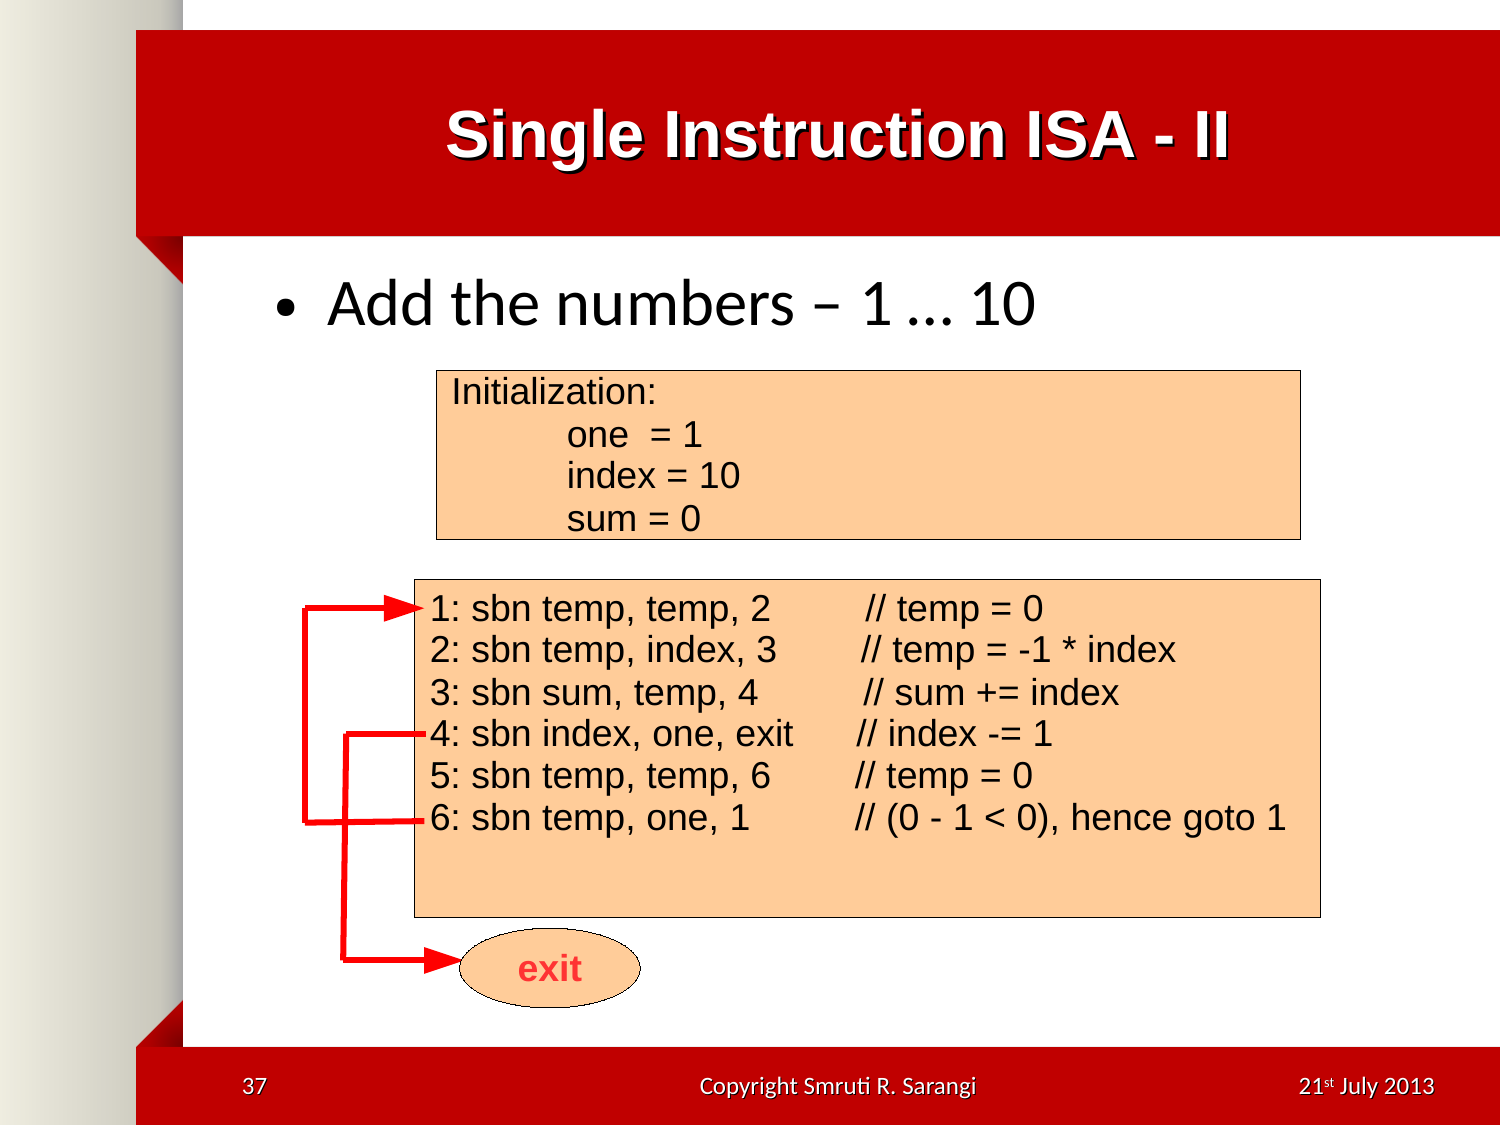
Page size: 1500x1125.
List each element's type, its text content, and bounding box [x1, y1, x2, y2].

text_box exit [459, 928, 641, 1008]
list Add the numbers – 1 … 10 [256, 275, 1462, 371]
picture [0, 0, 1500, 1125]
title Single Instruction ISA - II [230, 57, 1447, 211]
text_box 1: sbn temp, temp, 2 // temp = 0 2: sbn temp, index, 3 // temp = -1 * index 3: sbn sum, temp, 4 // sum += index 4: sbn index, one, exit // index -= 1 5: sbn temp, temp, 6 // temp = 0 6: sbn temp, one, 1 // (0 - 1 < 0), hence goto 1 [414, 579, 1370, 847]
text_box [414, 847, 1321, 918]
text_box Initialization: one = 1 index = 10 sum = 0 [436, 370, 1301, 540]
